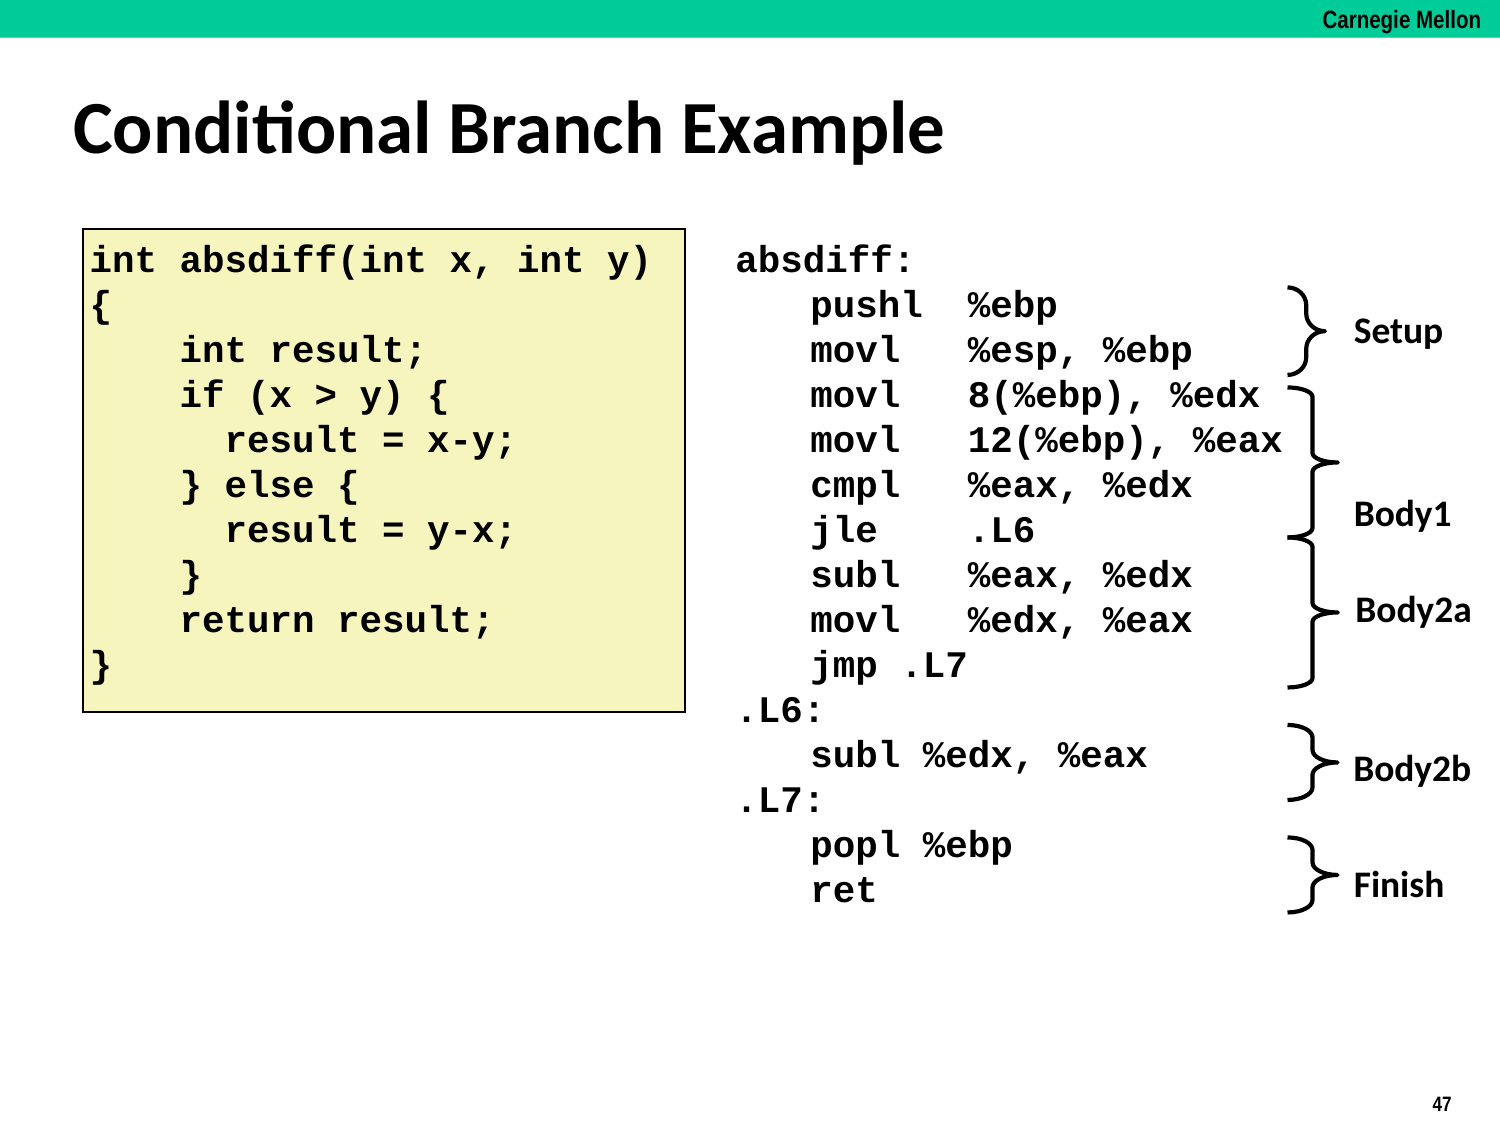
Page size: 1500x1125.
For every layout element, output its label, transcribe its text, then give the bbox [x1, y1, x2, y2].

text_box Carnegie Mellon [1322, 3, 1500, 33]
text_box absdiff: pushl %ebp movl %esp, %ebp movl 8(%ebp), %edx movl 12(%ebp), %eax cmpl %eax, %edx jle .L6 subl %eax, %edx movl %edx, %eax jmp .L7 .L6: subl %edx, %eax .L7: popl %ebp ret [729, 229, 1450, 1019]
text_box int absdiff(int x, int y) { int result; if (x > y) { result = x-y; } else { result = y-x; } return result; } [83, 229, 686, 713]
text_box Body1 [1347, 482, 1459, 541]
text_box Body2b [1346, 737, 1478, 796]
text_box Finish [1347, 854, 1451, 912]
text_box Body2a [1349, 579, 1479, 637]
title Conditional Branch Example [58, 71, 1304, 197]
text_box Setup [1347, 299, 1450, 358]
